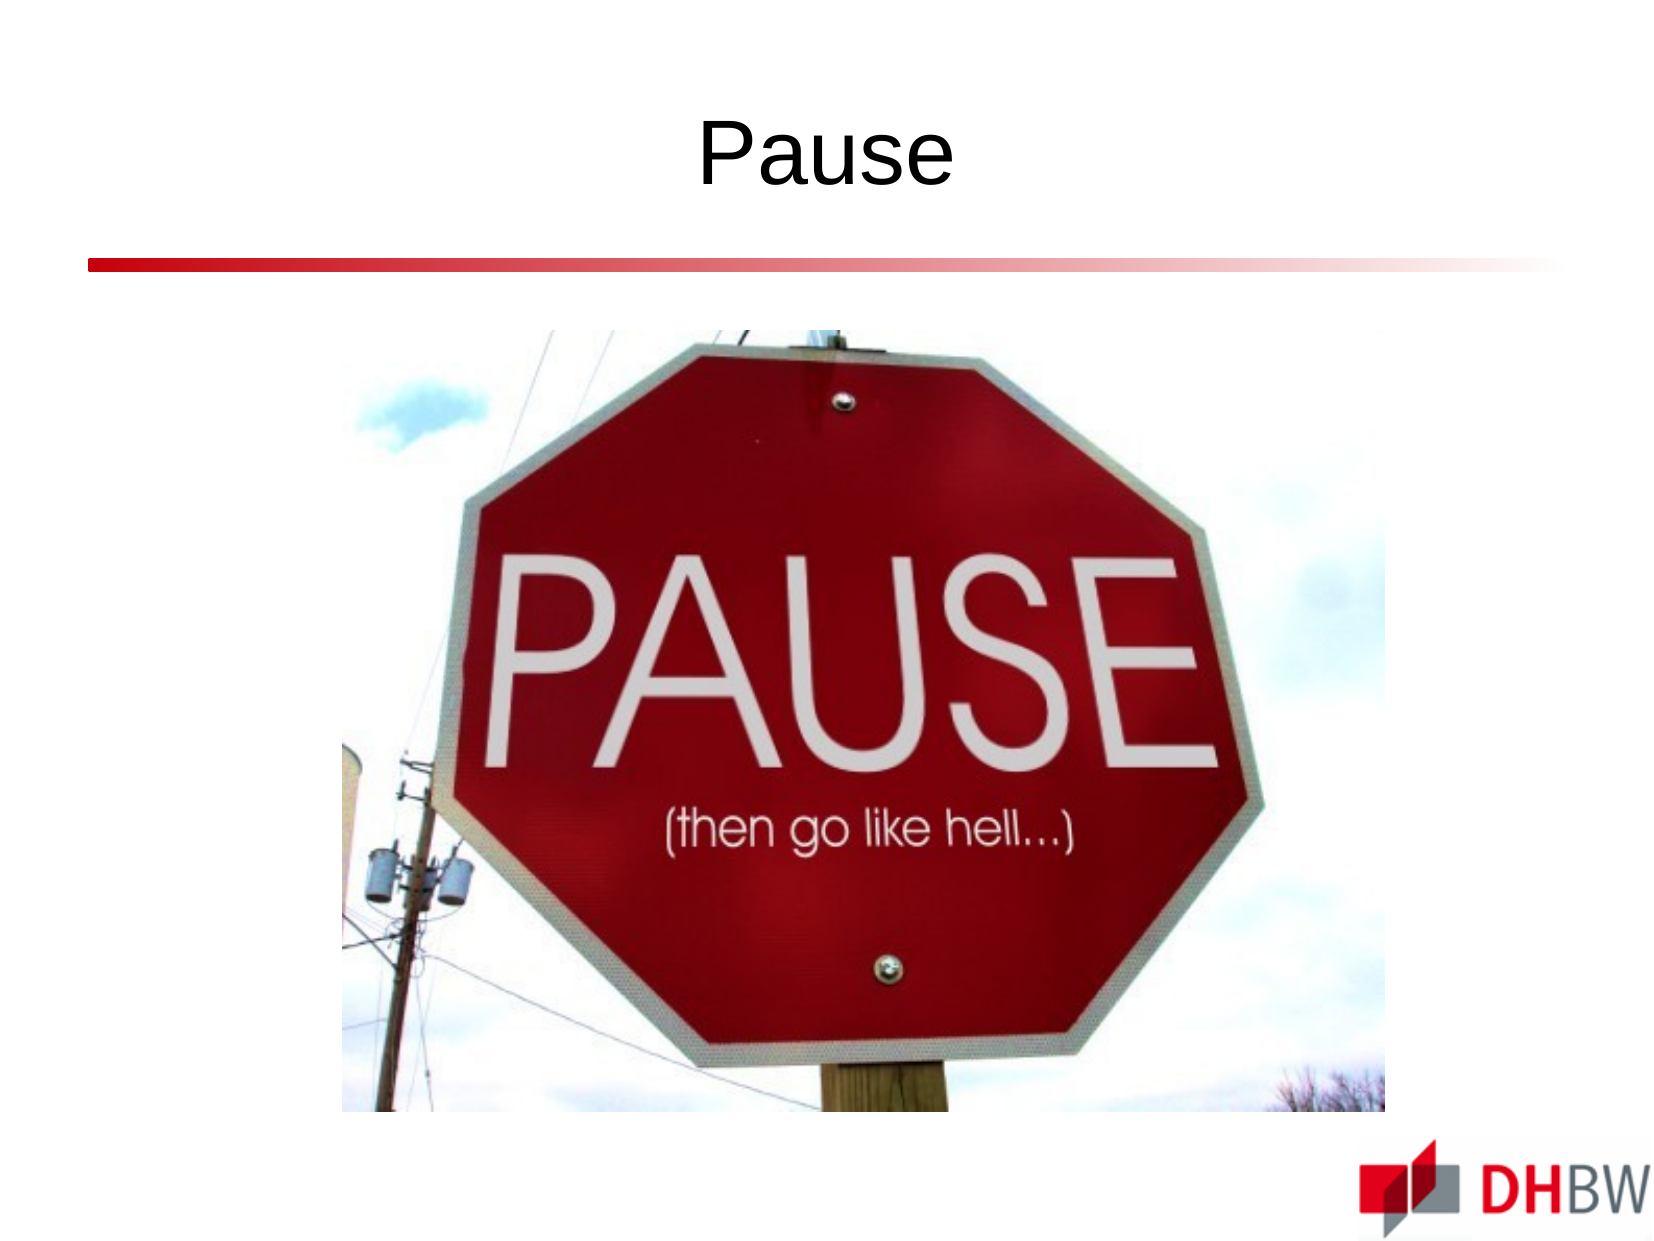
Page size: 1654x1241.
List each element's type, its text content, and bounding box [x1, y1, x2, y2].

picture [1358, 1137, 1652, 1241]
title Pause [82, 56, 1571, 250]
picture [342, 330, 1385, 1112]
